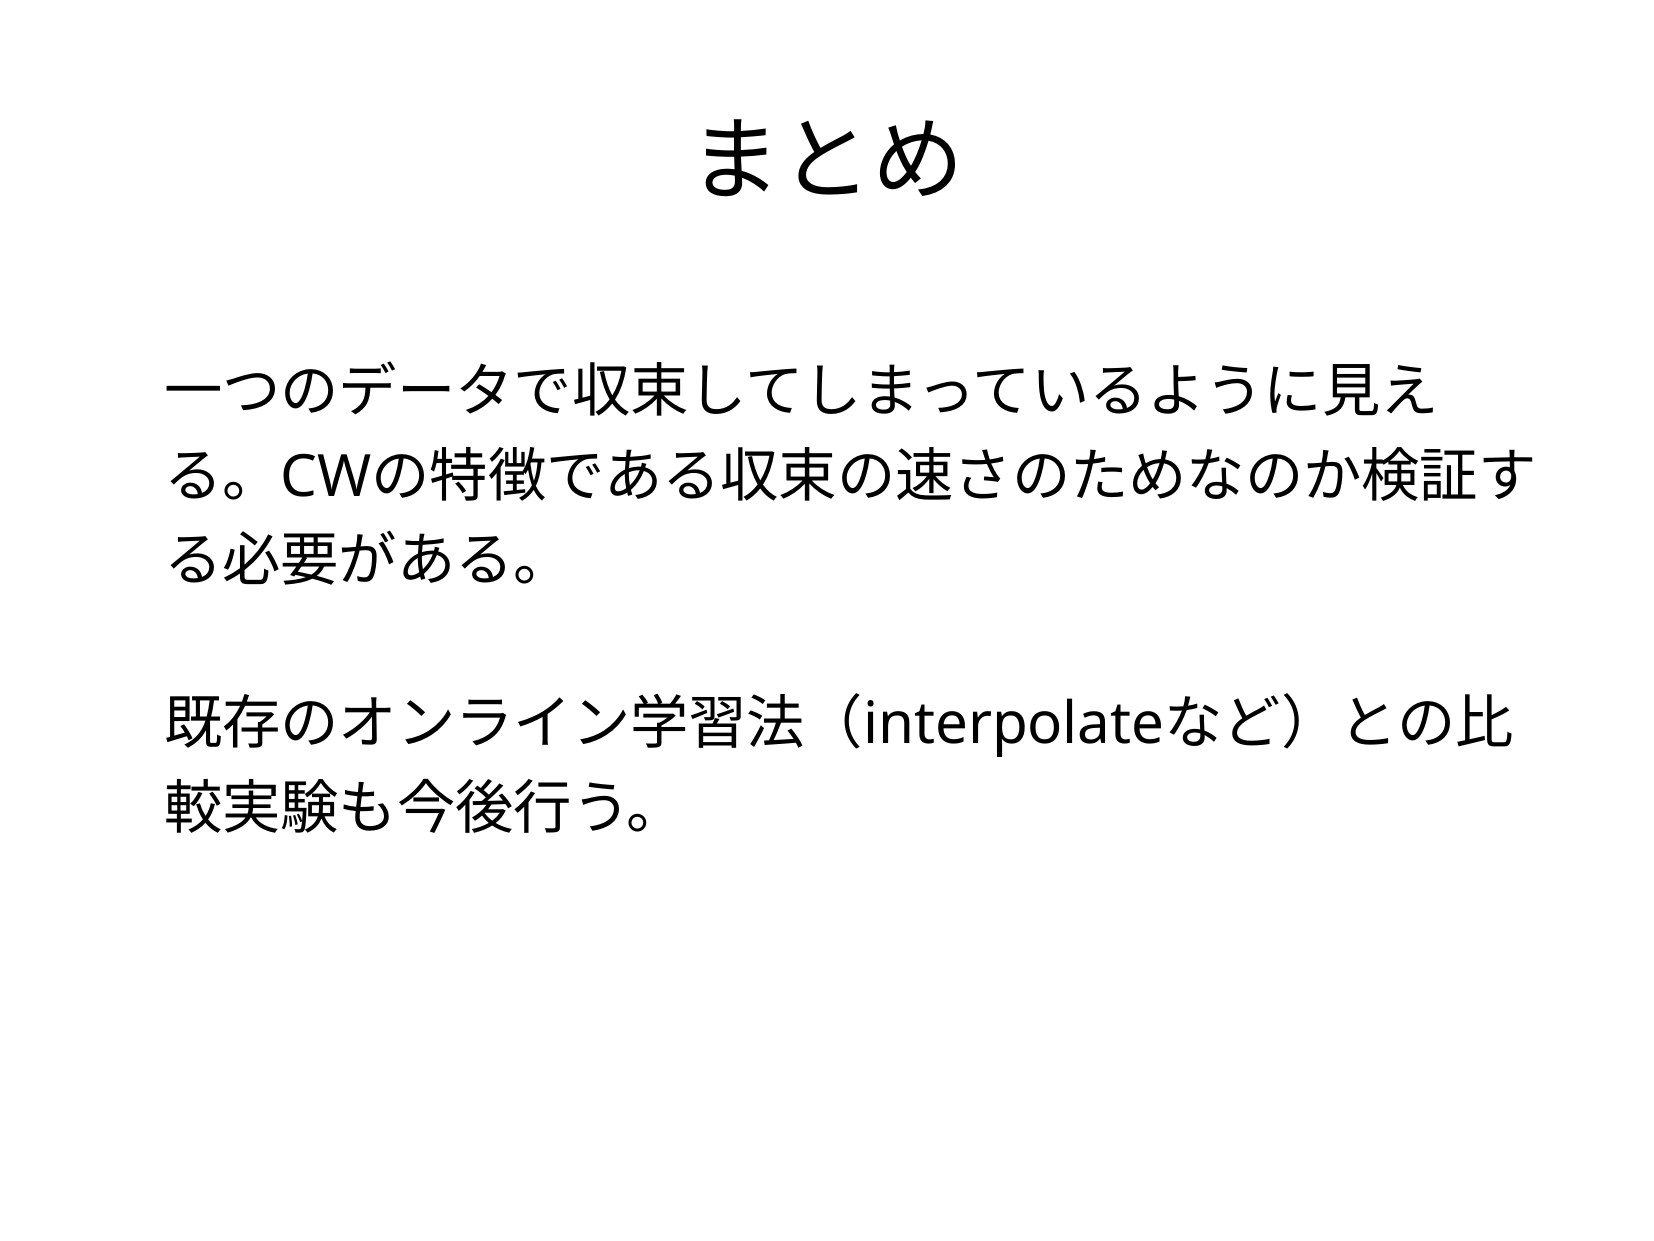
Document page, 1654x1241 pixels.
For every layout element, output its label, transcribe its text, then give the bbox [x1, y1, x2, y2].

title まとめ [82, 56, 1571, 250]
text_box 一つのデータで収束してしまっているように見える。CWの特徴である収束の速さのためなのか検証する必要がある。 既存のオンライン学習法（interpolateなど）との比較実験も今後行う。 [149, 336, 1566, 729]
